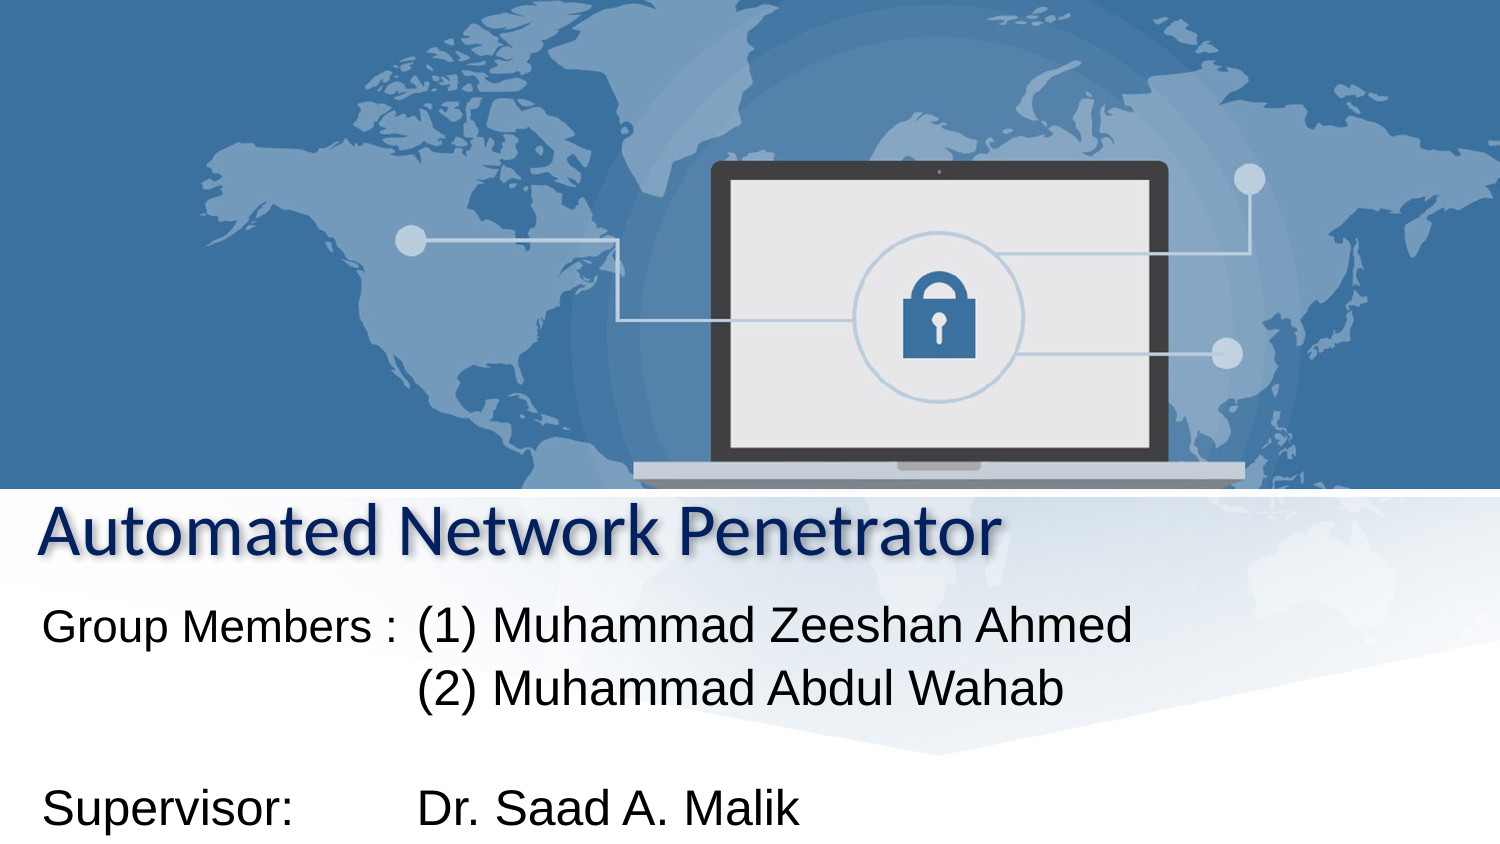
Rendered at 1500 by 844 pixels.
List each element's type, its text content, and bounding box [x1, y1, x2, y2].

text_box Group Members : (1) Muhammad Zeeshan Ahmed (2) Muhammad Abdul Wahab Supervisor: Dr. Saad A. Malik [26, 568, 1163, 825]
title Automated Network Penetrator [37, 487, 1500, 563]
picture [0, 0, 1500, 844]
